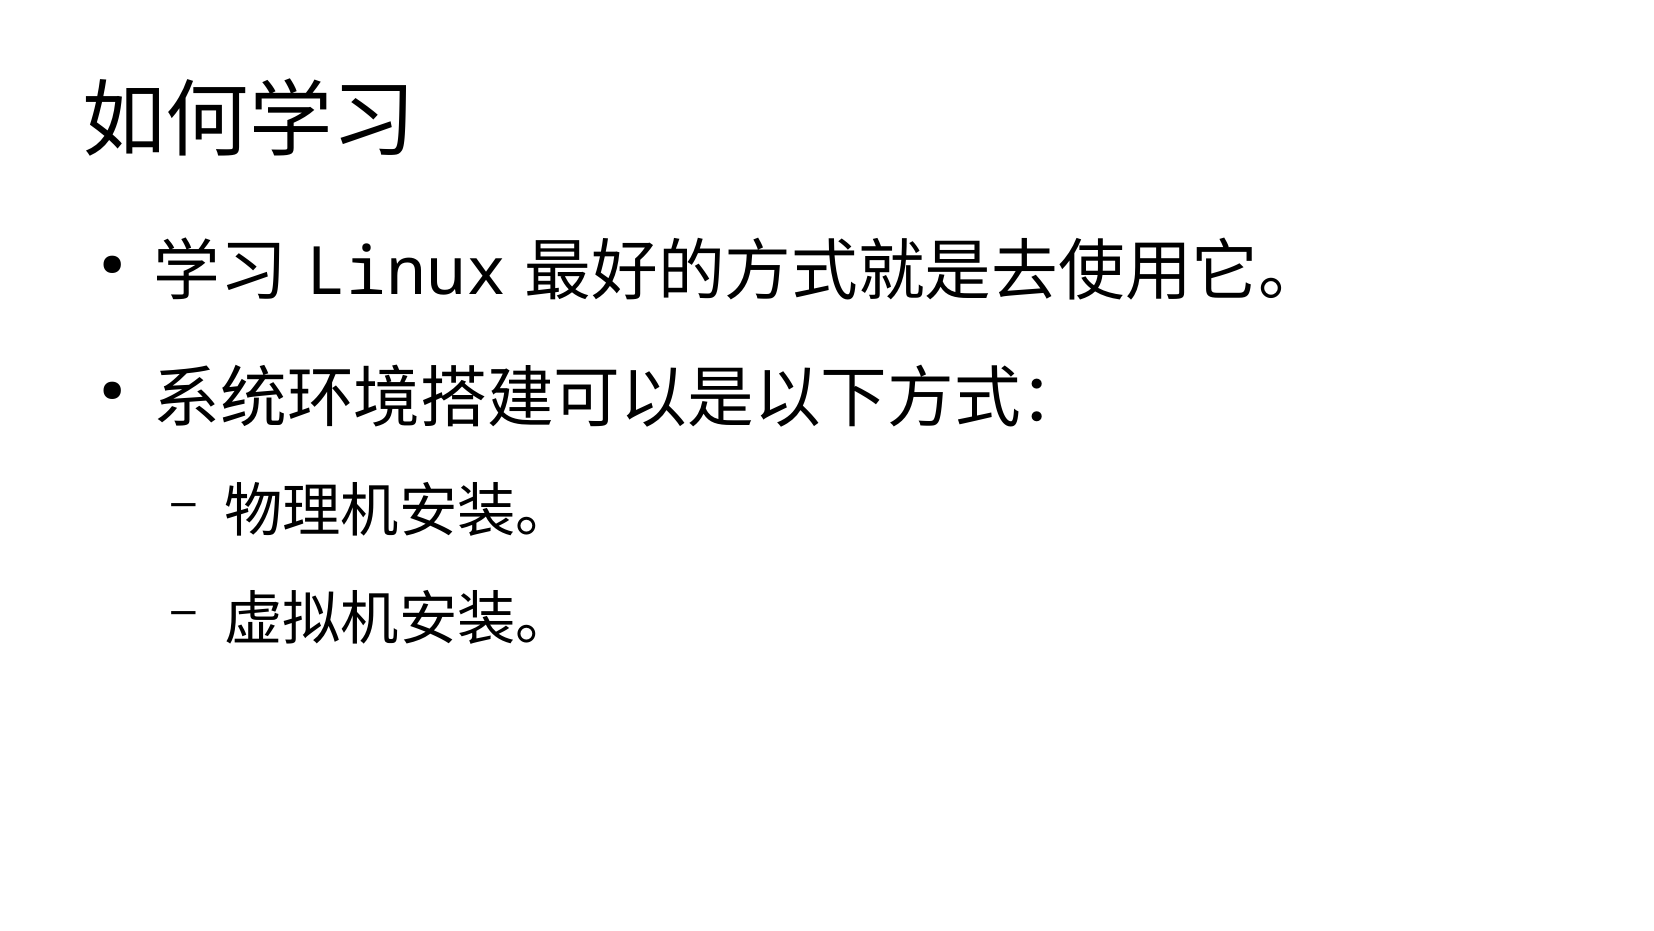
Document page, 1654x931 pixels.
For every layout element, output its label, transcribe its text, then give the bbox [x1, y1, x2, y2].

list 学习Linux最好的方式就是去使用它。 系统环境搭建可以是以下方式： 物理机安装。 虚拟机安装。 [82, 217, 1571, 875]
title 如何学习 [82, 37, 1571, 189]
